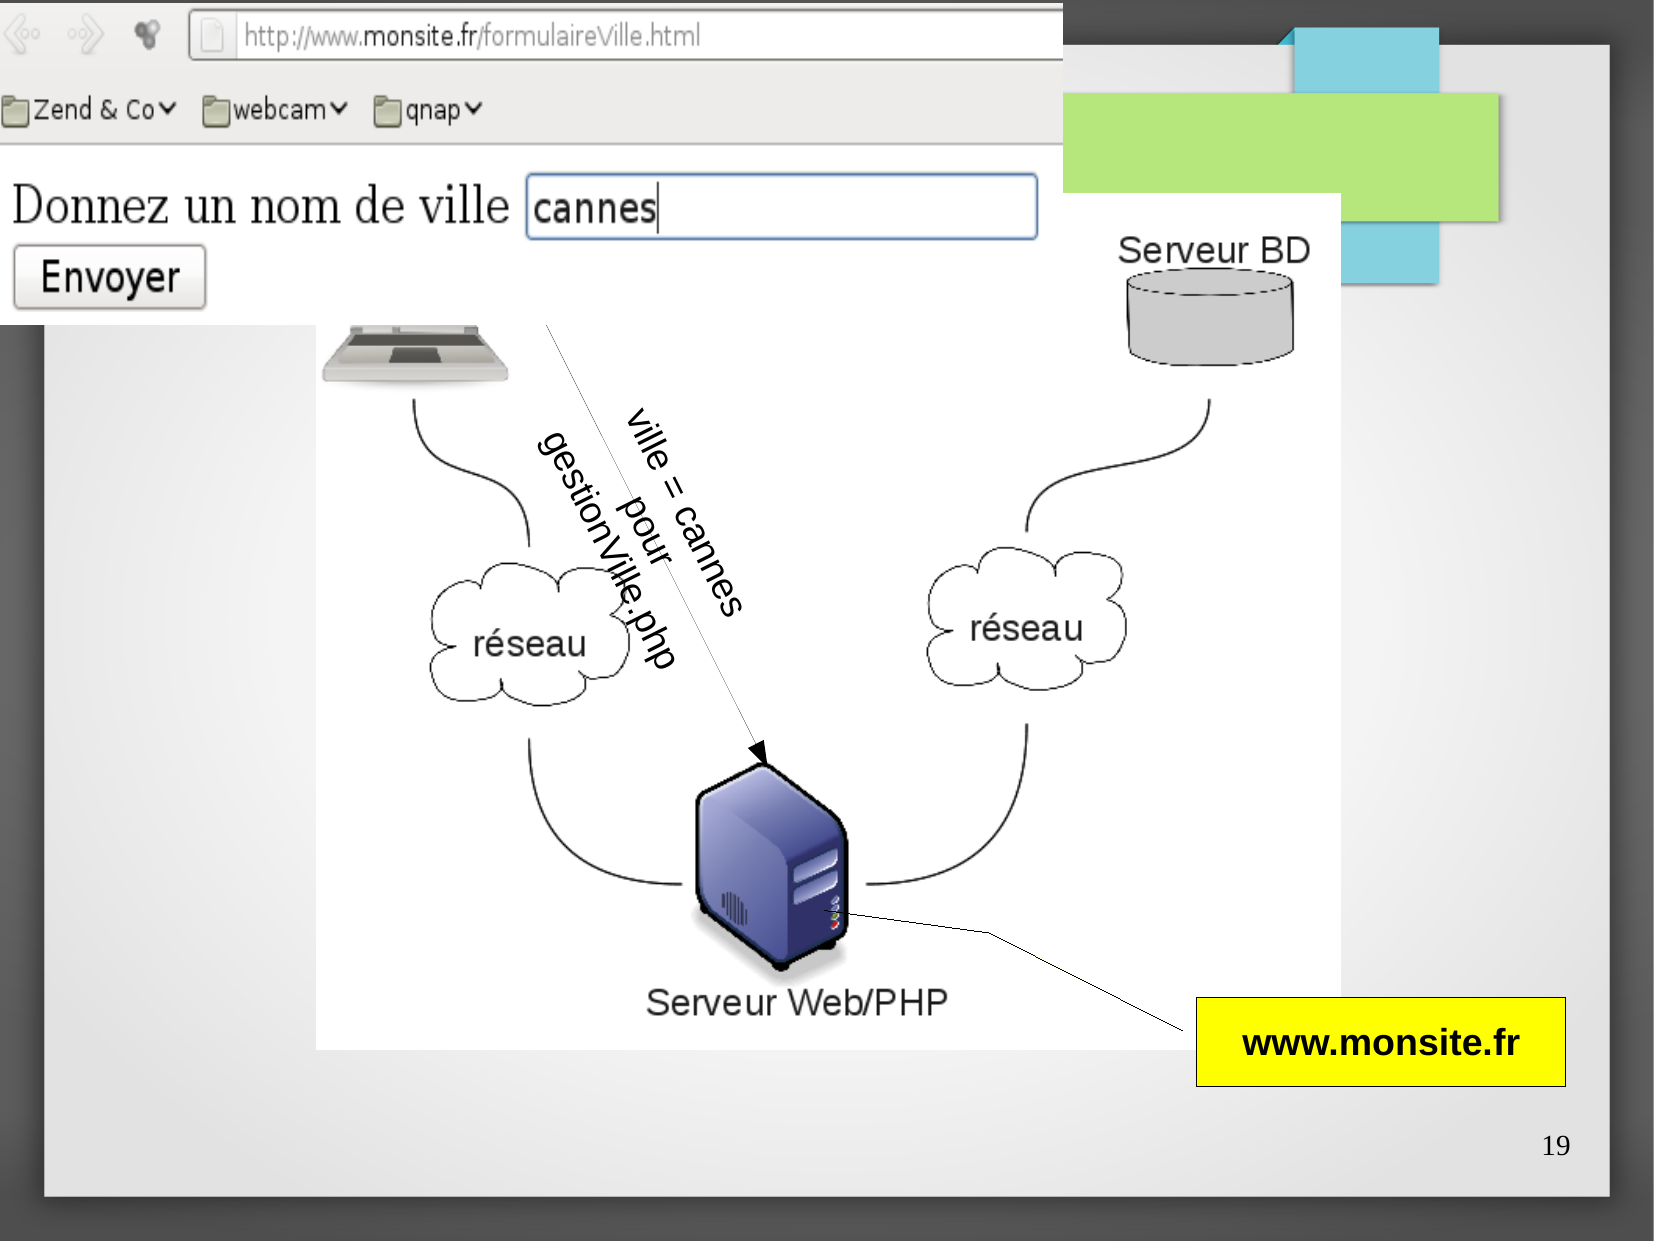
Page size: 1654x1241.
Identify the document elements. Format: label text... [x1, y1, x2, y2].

picture [0, 0, 1654, 1241]
text_box www.monsite.fr [1197, 998, 1566, 1086]
